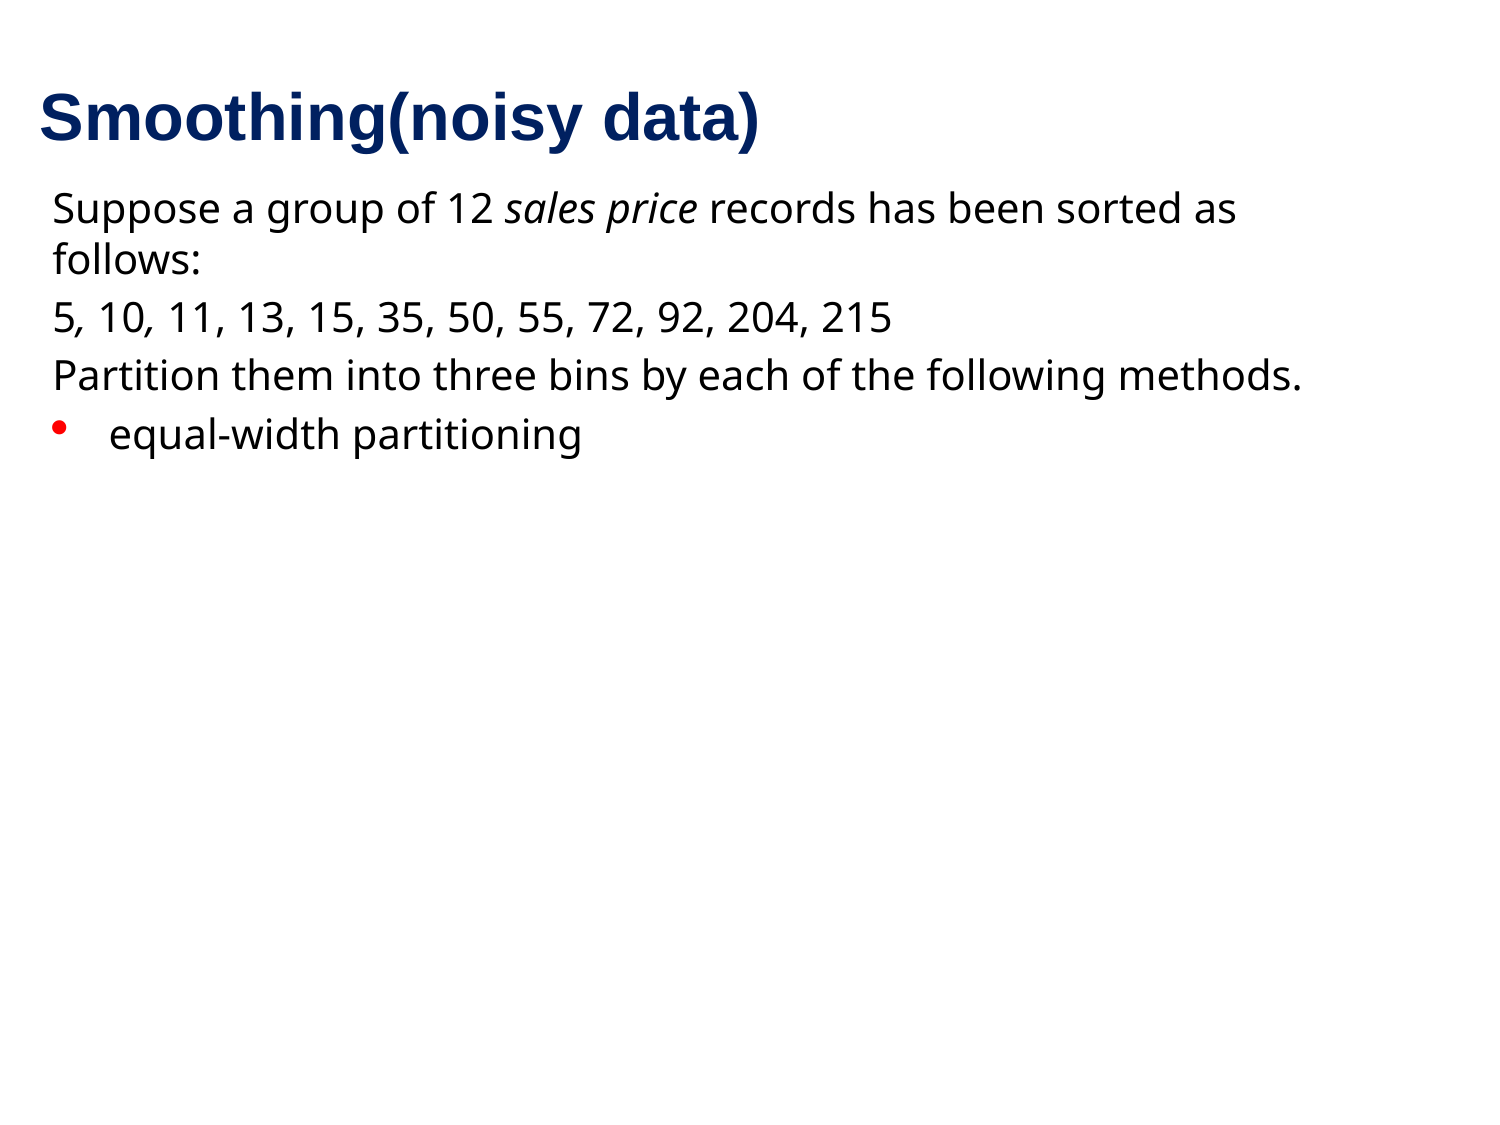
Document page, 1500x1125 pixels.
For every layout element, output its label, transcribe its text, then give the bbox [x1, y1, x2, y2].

title Smoothing(noisy data) [24, 24, 1275, 162]
list Suppose a group of 12 sales price records has been sorted as follows: 5, 10, 11, 13, 15, 35, 50, 55, 72, 92, 204, 215 Partition them into three bins by each of the following methods. equal-width partitioning [37, 174, 1379, 1087]
